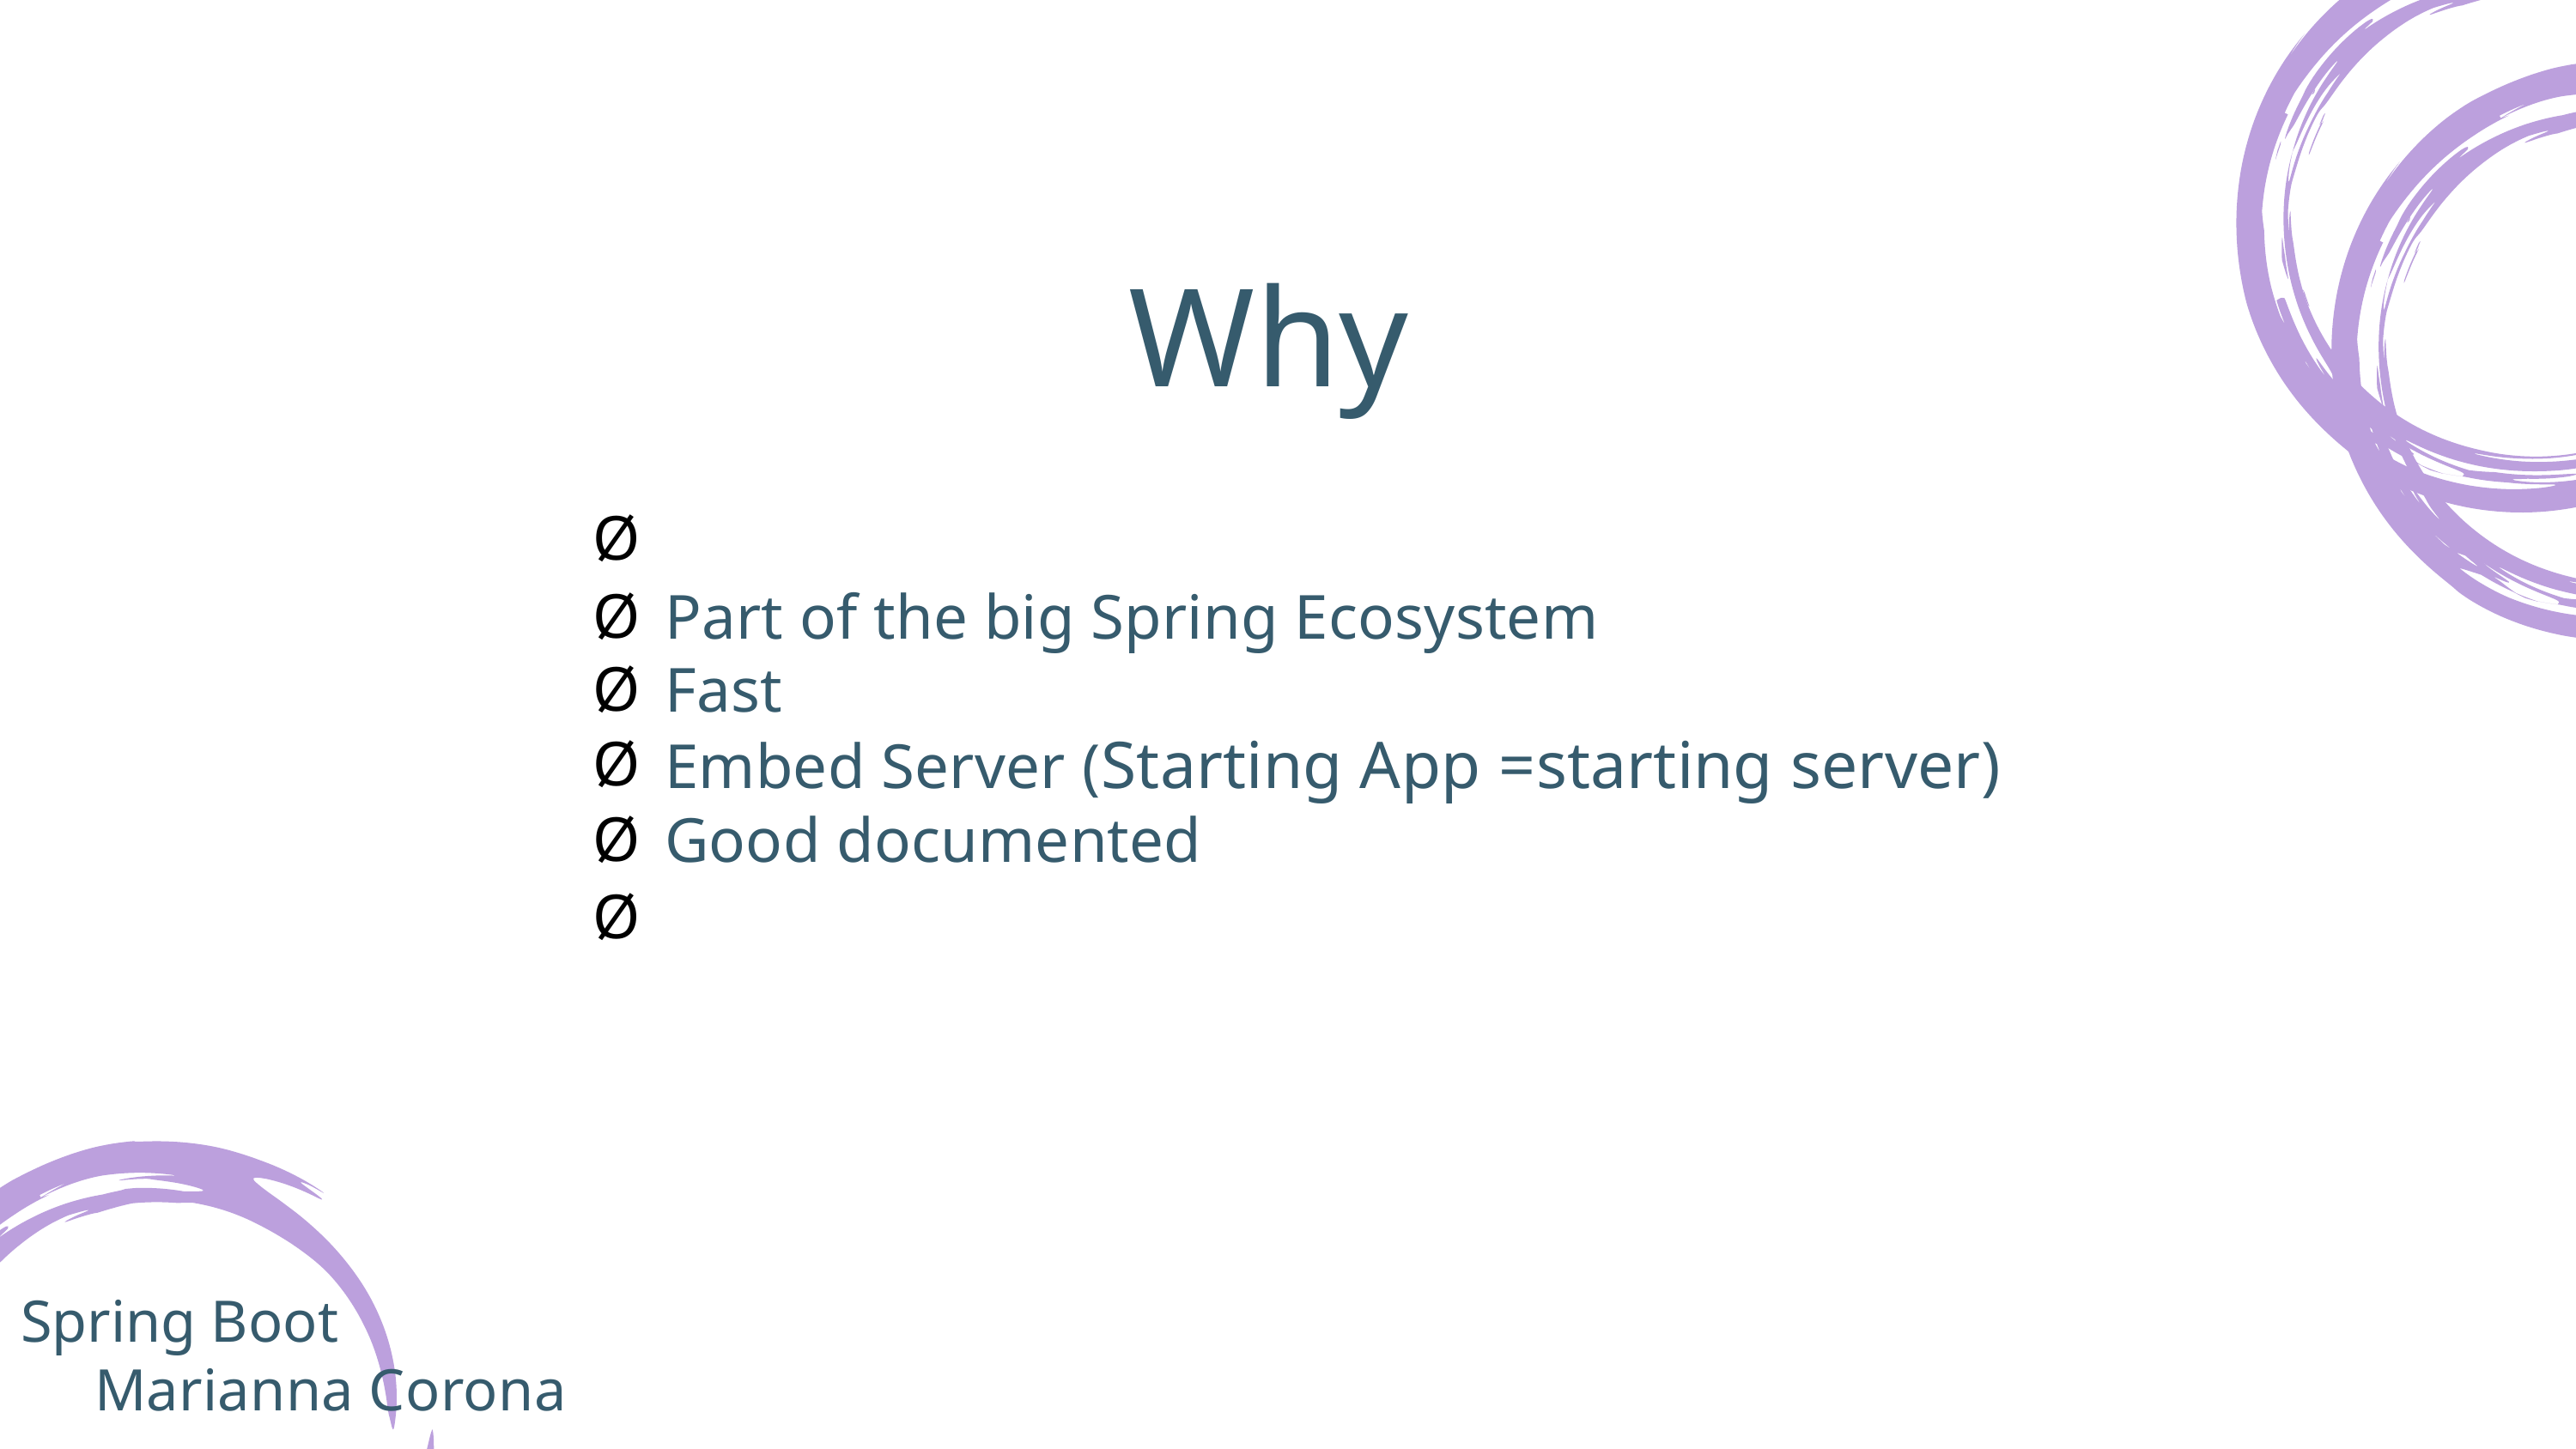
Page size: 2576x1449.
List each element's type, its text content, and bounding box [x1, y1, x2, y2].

text_box Part of the big Spring Ecosystem Fast Embed Server (Starting App =starting server) Good documented [580, 488, 2236, 949]
text_box [0, 1140, 434, 1449]
text_box Spring Boot Marianna Corona [8, 1278, 2530, 1431]
text_box [2235, 0, 2576, 641]
text_box Why [697, 222, 1841, 395]
